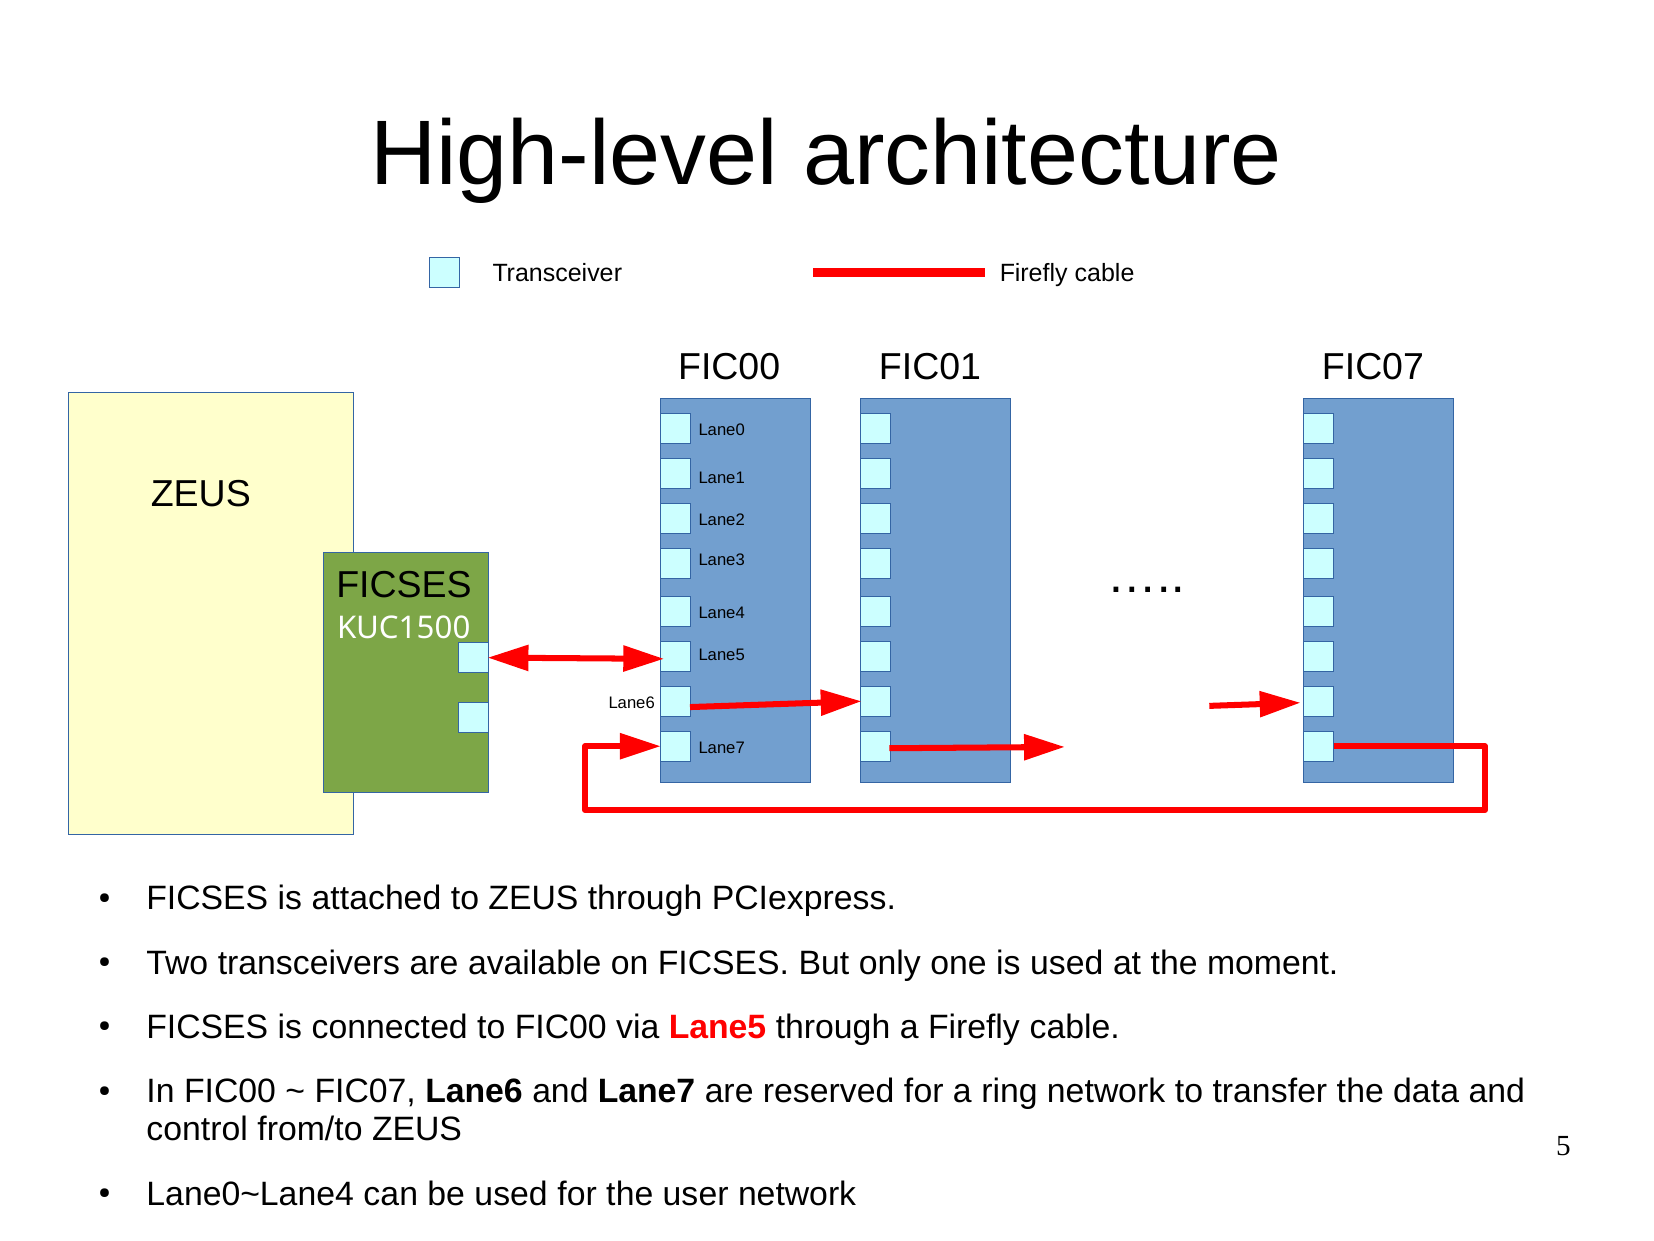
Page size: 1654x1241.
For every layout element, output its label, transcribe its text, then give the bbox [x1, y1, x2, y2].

text_box [1303, 398, 1454, 783]
title High-level architecture [82, 49, 1571, 257]
text_box ….. [1080, 540, 1212, 611]
text_box [68, 392, 489, 835]
text_box ZEUS [135, 465, 267, 522]
text_box Lane4 [663, 596, 781, 637]
text_box FICSES KUC1500 [315, 555, 493, 649]
text_box Lane7 [663, 731, 781, 774]
text_box FIC00 [663, 338, 796, 396]
text_box FIC01 [864, 338, 996, 396]
text_box Firefly cable [984, 251, 1150, 297]
text_box [660, 707, 811, 783]
text_box Transceiver [474, 251, 640, 297]
text_box FIC07 [1307, 338, 1439, 396]
text_box Lane1 [663, 461, 781, 503]
list FICSES is attached to ZEUS through PCIexpress. Two transceivers are available on FICSES. But only one is used at the moment. FICSES is connected to FIC00 via Lane5 through a Firefly cable. In FIC00 ~ FIC07, Lane6 and Lane7 are reserved for a ring network to transfer the data and control from/to ZEUS Lane0~Lane4 can be used for the user network [82, 879, 1571, 1216]
text_box Lane6 [573, 686, 691, 728]
text_box Lane5 [663, 637, 781, 680]
text_box Lane0 [663, 413, 781, 455]
text_box [660, 398, 811, 703]
text_box Lane2 [663, 503, 781, 545]
text_box [860, 398, 1011, 783]
text_box Lane3 [663, 545, 781, 586]
text_box [429, 257, 460, 288]
